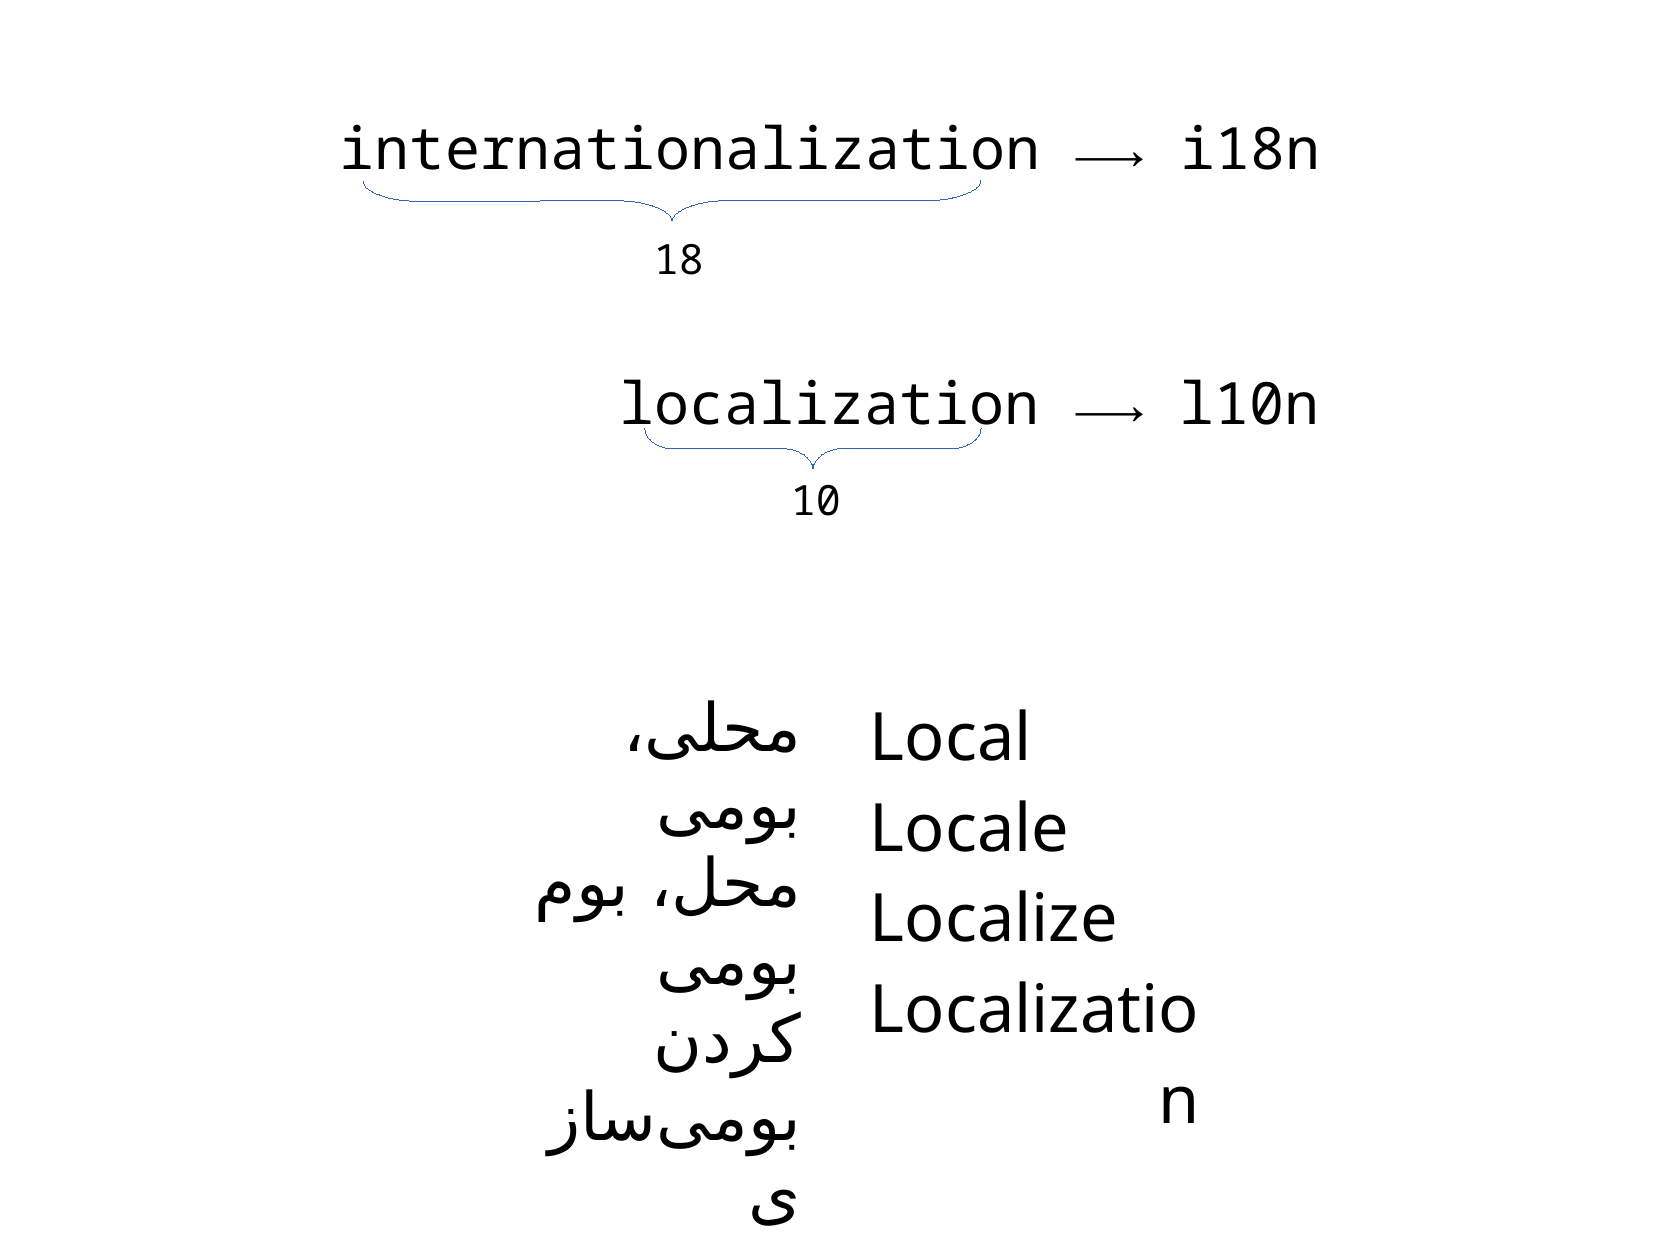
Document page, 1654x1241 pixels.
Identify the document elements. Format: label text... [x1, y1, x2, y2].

text_box localization ⟶ l10n [576, 362, 1320, 445]
text_box 18 [639, 222, 720, 286]
list internationalization ⟶ i18n [129, 107, 1321, 447]
text_box Local Locale Localize Localization [855, 681, 1222, 1135]
text_box 10 [776, 462, 871, 527]
text_box محلی، بومی محل، بوم بومی کردن بومی‌سازی [519, 681, 835, 1135]
